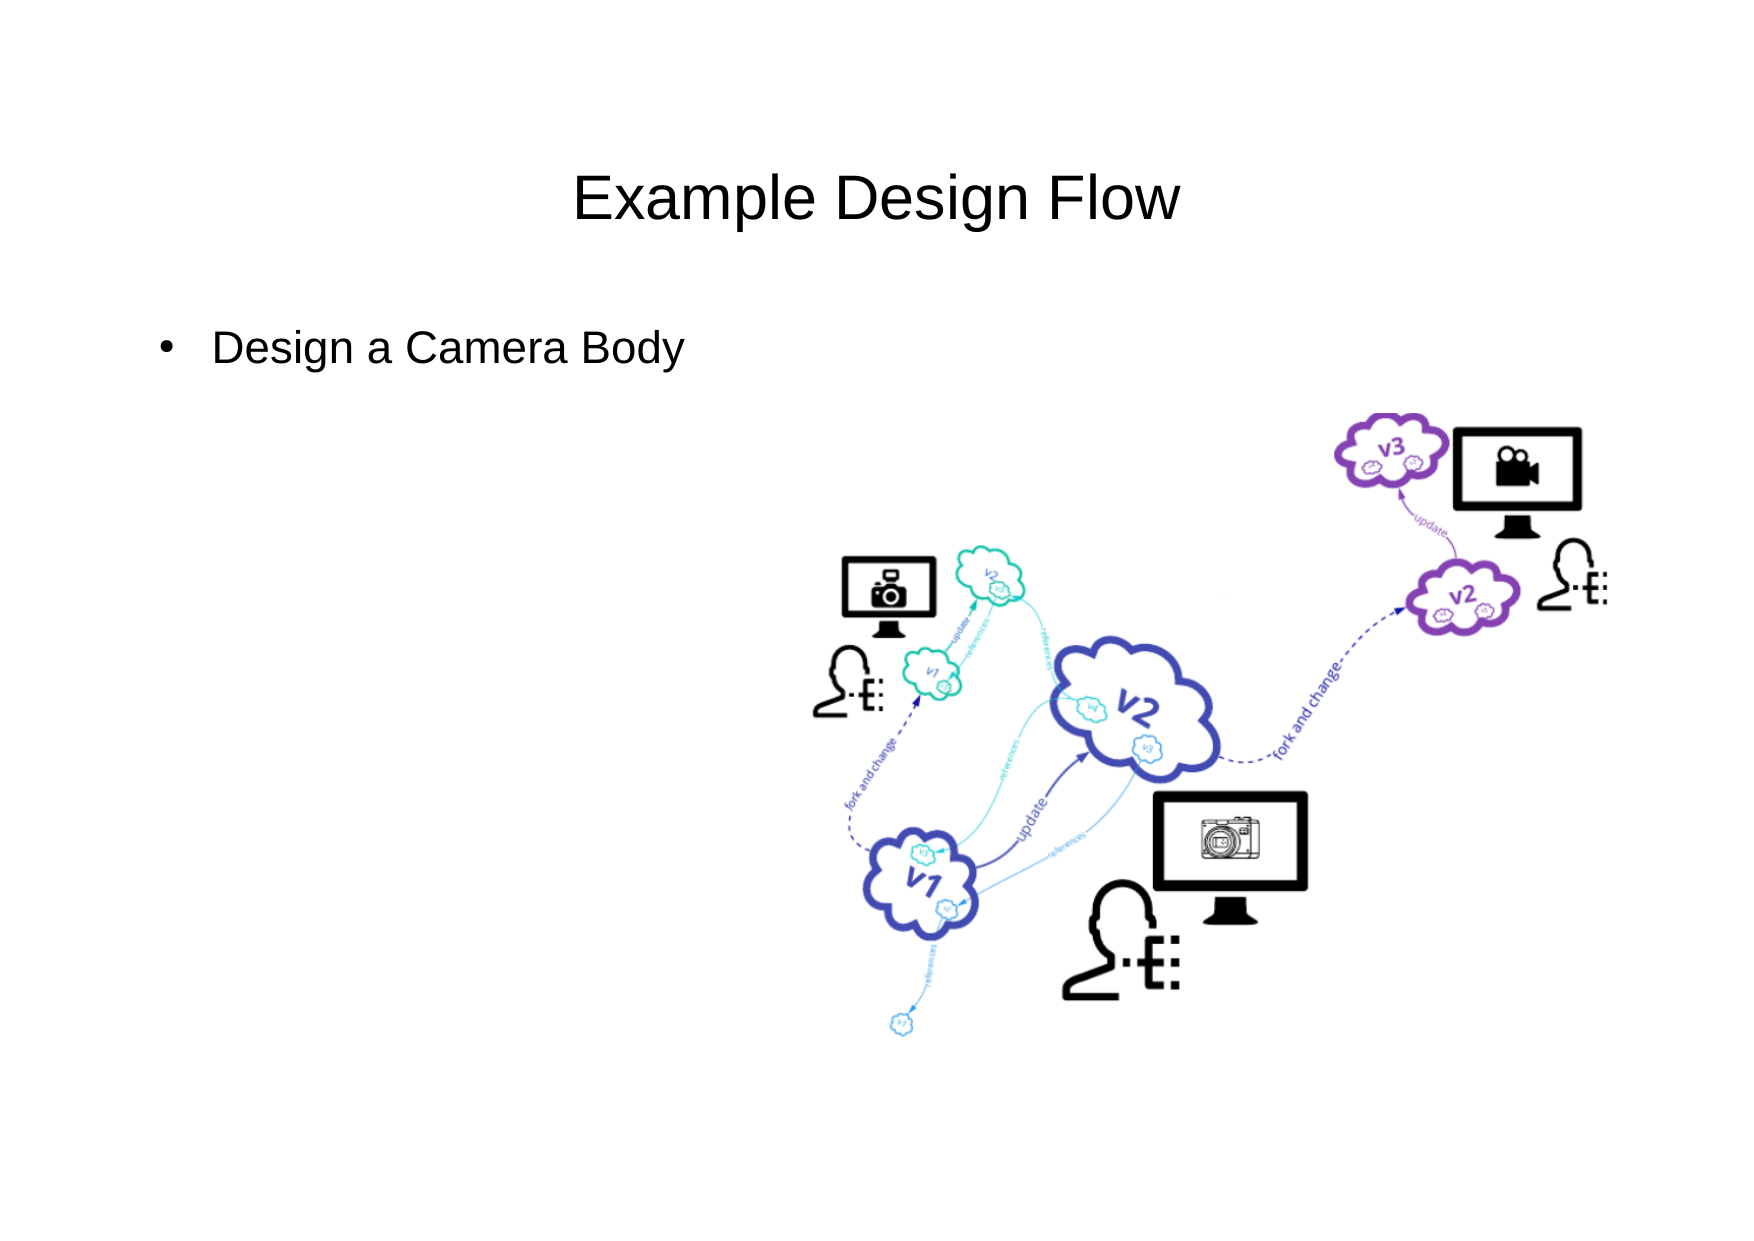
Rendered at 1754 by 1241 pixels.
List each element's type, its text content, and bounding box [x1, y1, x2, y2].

title Example Design Flow [140, 103, 1614, 292]
picture [797, 413, 1624, 1059]
list Design a Camera Body [140, 321, 1614, 973]
